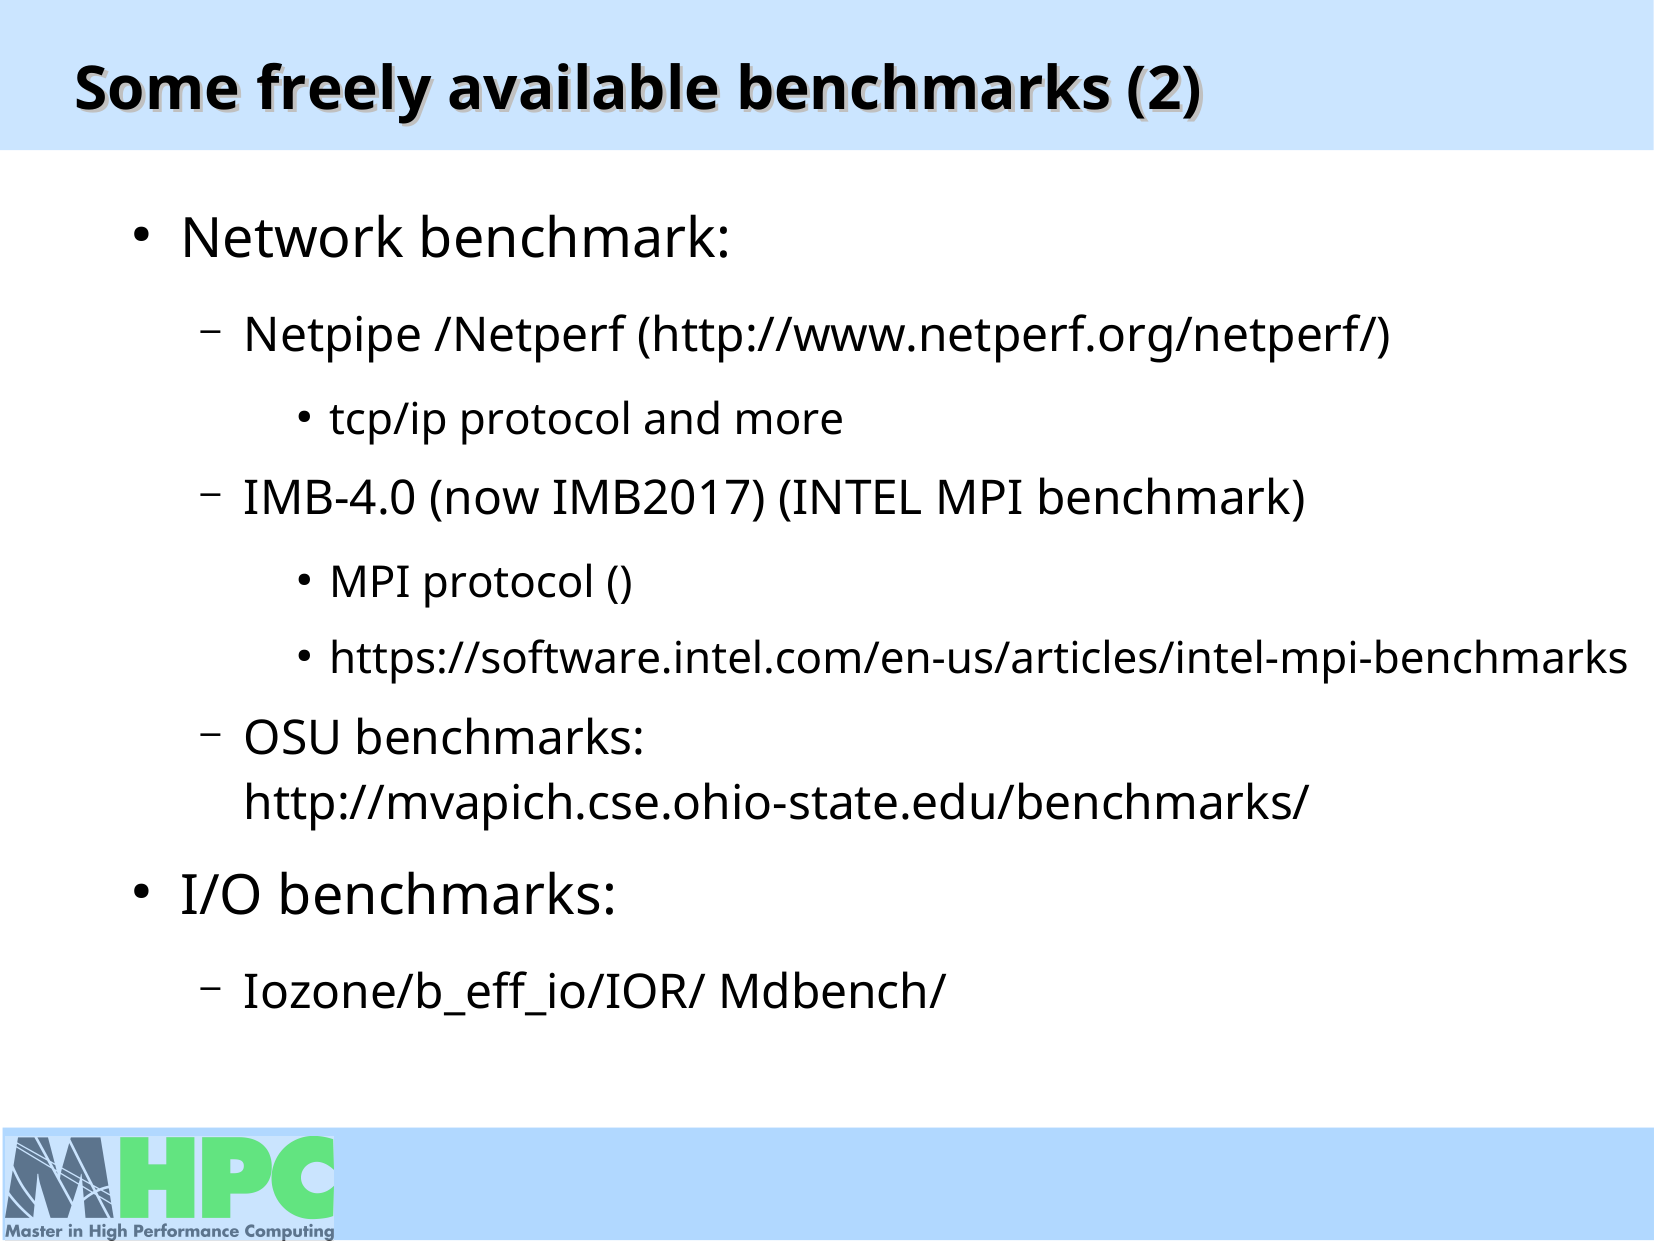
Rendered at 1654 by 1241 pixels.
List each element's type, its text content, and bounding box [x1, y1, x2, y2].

title Some freely available benchmarks (2) [59, 0, 1580, 183]
list Network benchmark: Netpipe /Netperf (http://www.netperf.org/netperf/) tcp/ip protocol and more IMB-4.0 (now IMB2017) (INTEL MPI benchmark) MPI protocol () https://software.intel.com/en-us/articles/intel-mpi-benchmarks OSU benchmarks: http://mvapich.cse.ohio-state.edu/benchmarks/ I/O benchmarks: Iozone/b_eff_io/IOR/ Mdbench/ [88, 197, 1639, 1069]
